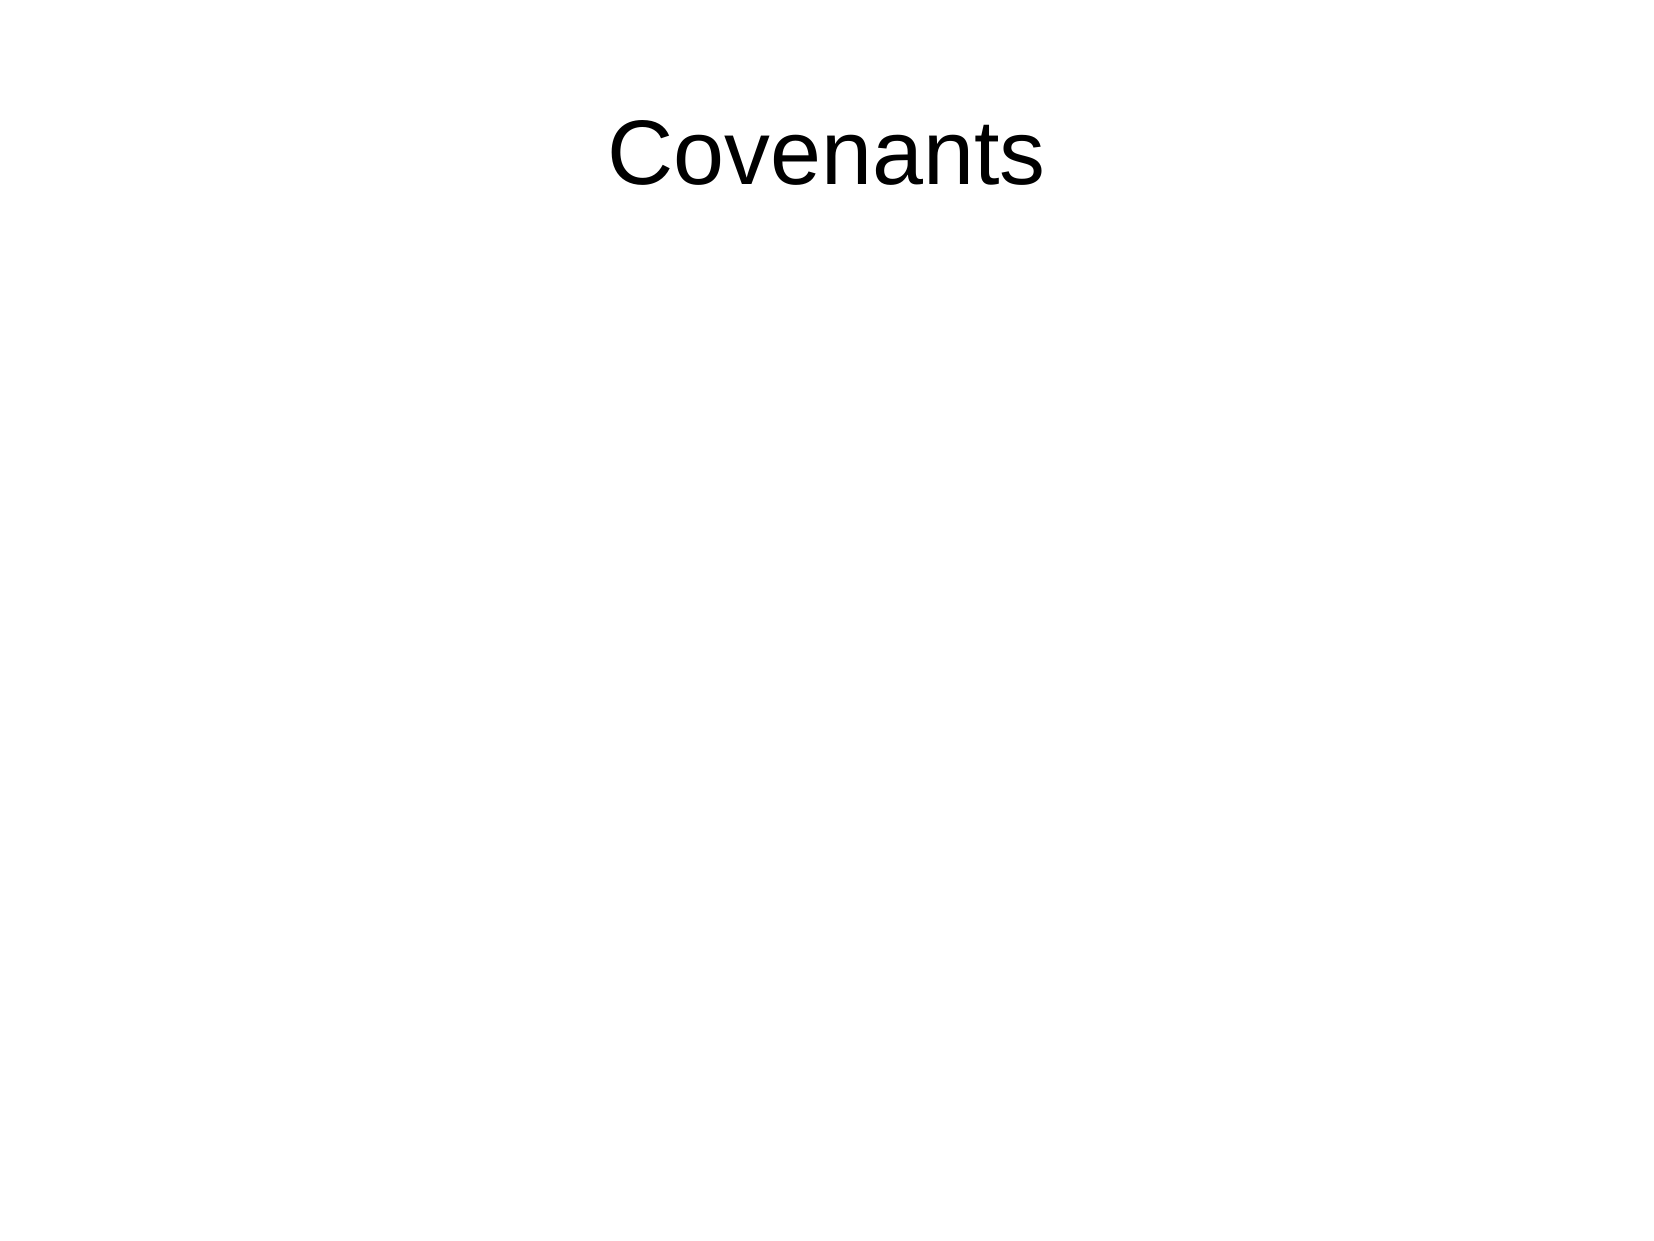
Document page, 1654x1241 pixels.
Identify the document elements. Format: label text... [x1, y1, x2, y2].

title Covenants [82, 49, 1571, 257]
